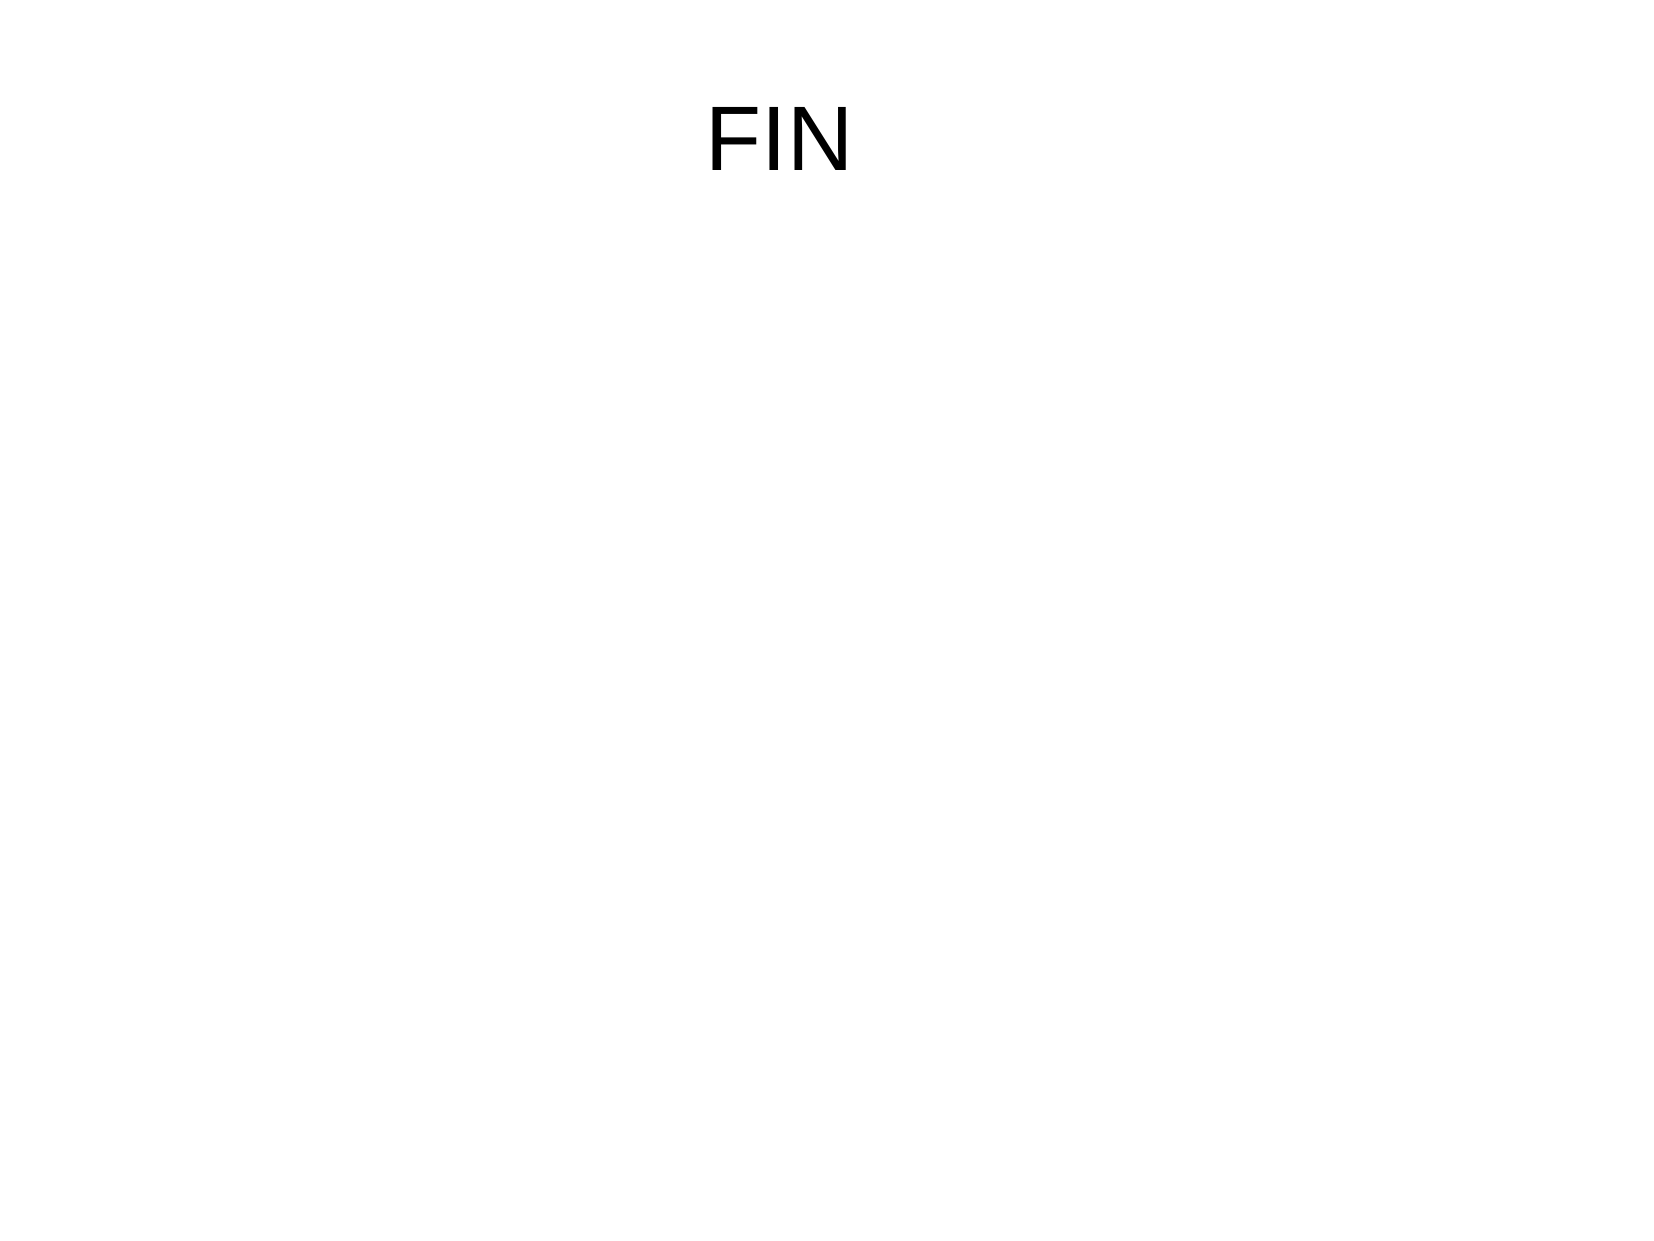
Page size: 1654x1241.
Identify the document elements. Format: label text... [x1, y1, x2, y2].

title FIN [35, 35, 1524, 243]
